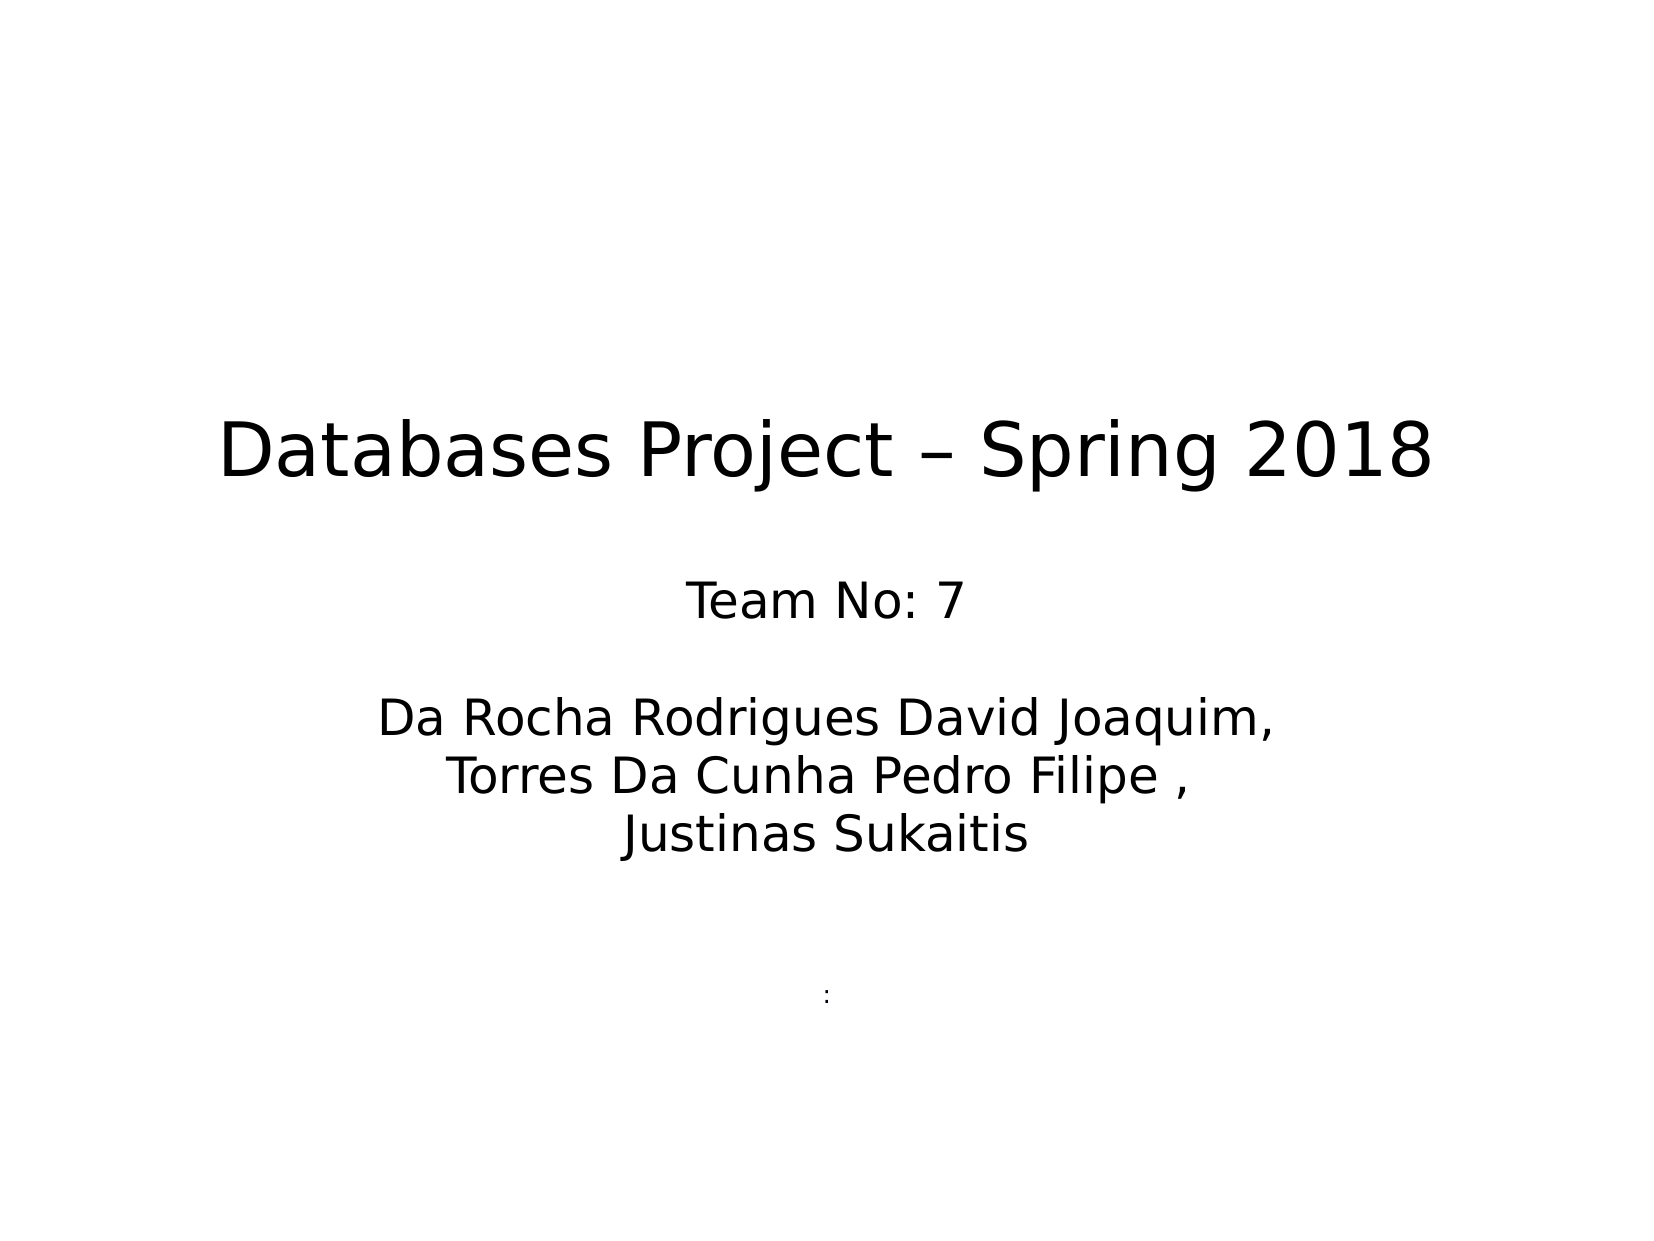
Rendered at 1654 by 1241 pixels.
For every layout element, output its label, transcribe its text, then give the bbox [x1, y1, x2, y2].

subtitle Databases Project – Spring 2018 Team No: 7 Da Rocha Rodrigues David Joaquim, Torres Da Cunha Pedro Filipe , Justinas Sukaitis : [82, 49, 1571, 1010]
